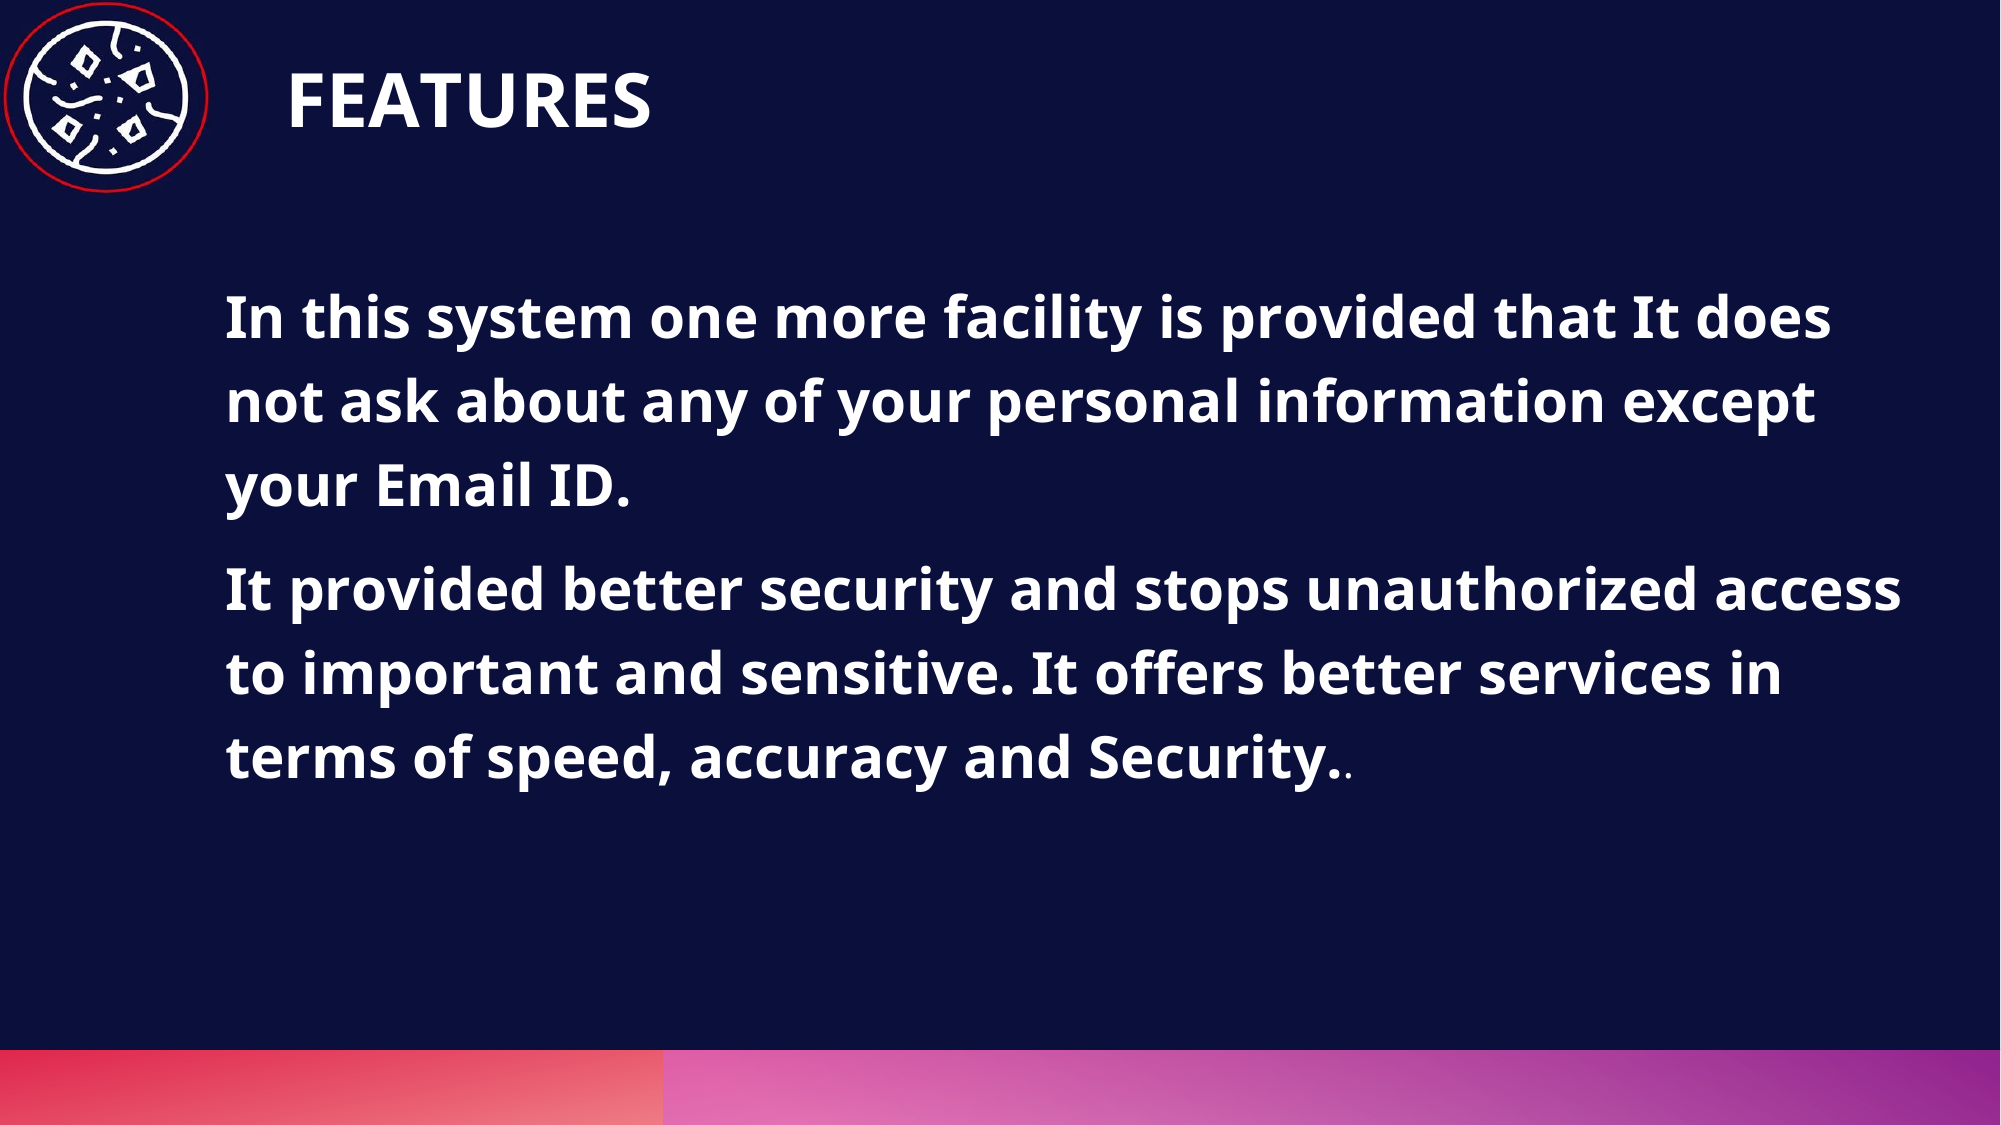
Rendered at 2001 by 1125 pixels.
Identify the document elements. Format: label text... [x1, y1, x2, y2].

title FEATURES [285, 0, 1965, 143]
list In this system one more facility is provided that It does not ask about any of your personal information except your Email ID. It provided better security and stops unauthorized access to important and sensitive. It offers better services in terms of speed, accuracy and Security.. [224, 266, 1905, 1020]
picture [0, 0, 2001, 1125]
